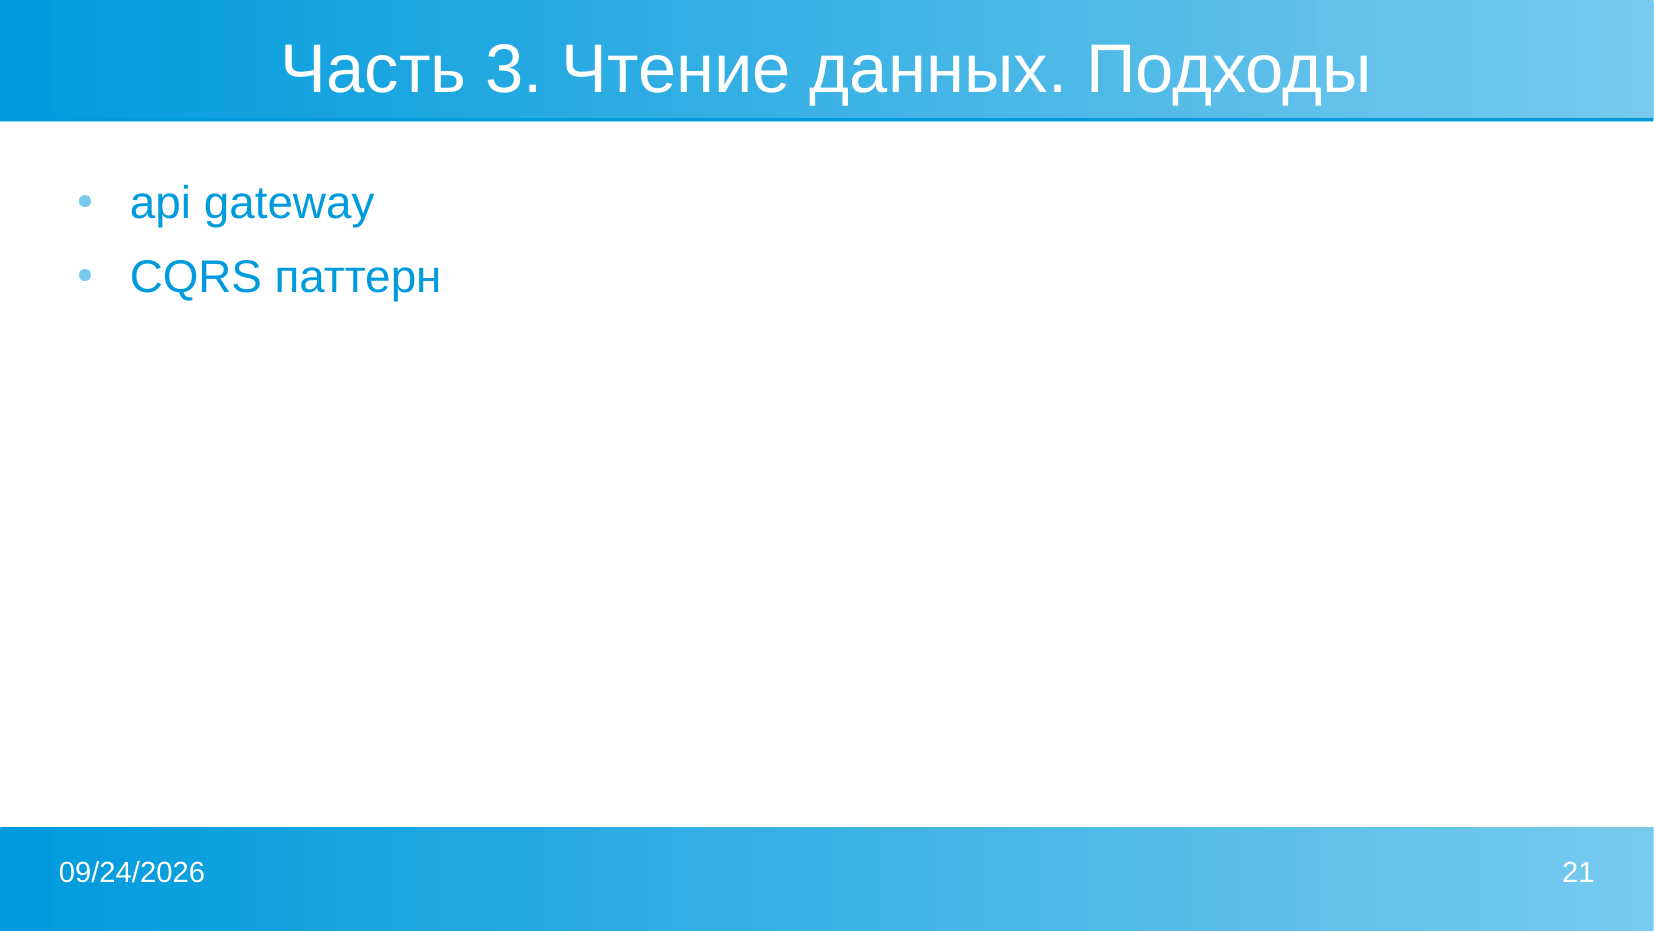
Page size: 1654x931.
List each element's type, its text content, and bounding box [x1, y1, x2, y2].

title Часть 3. Чтение данных. Подходы [59, 29, 1595, 108]
list api gateway CQRS паттерн [59, 177, 1595, 768]
